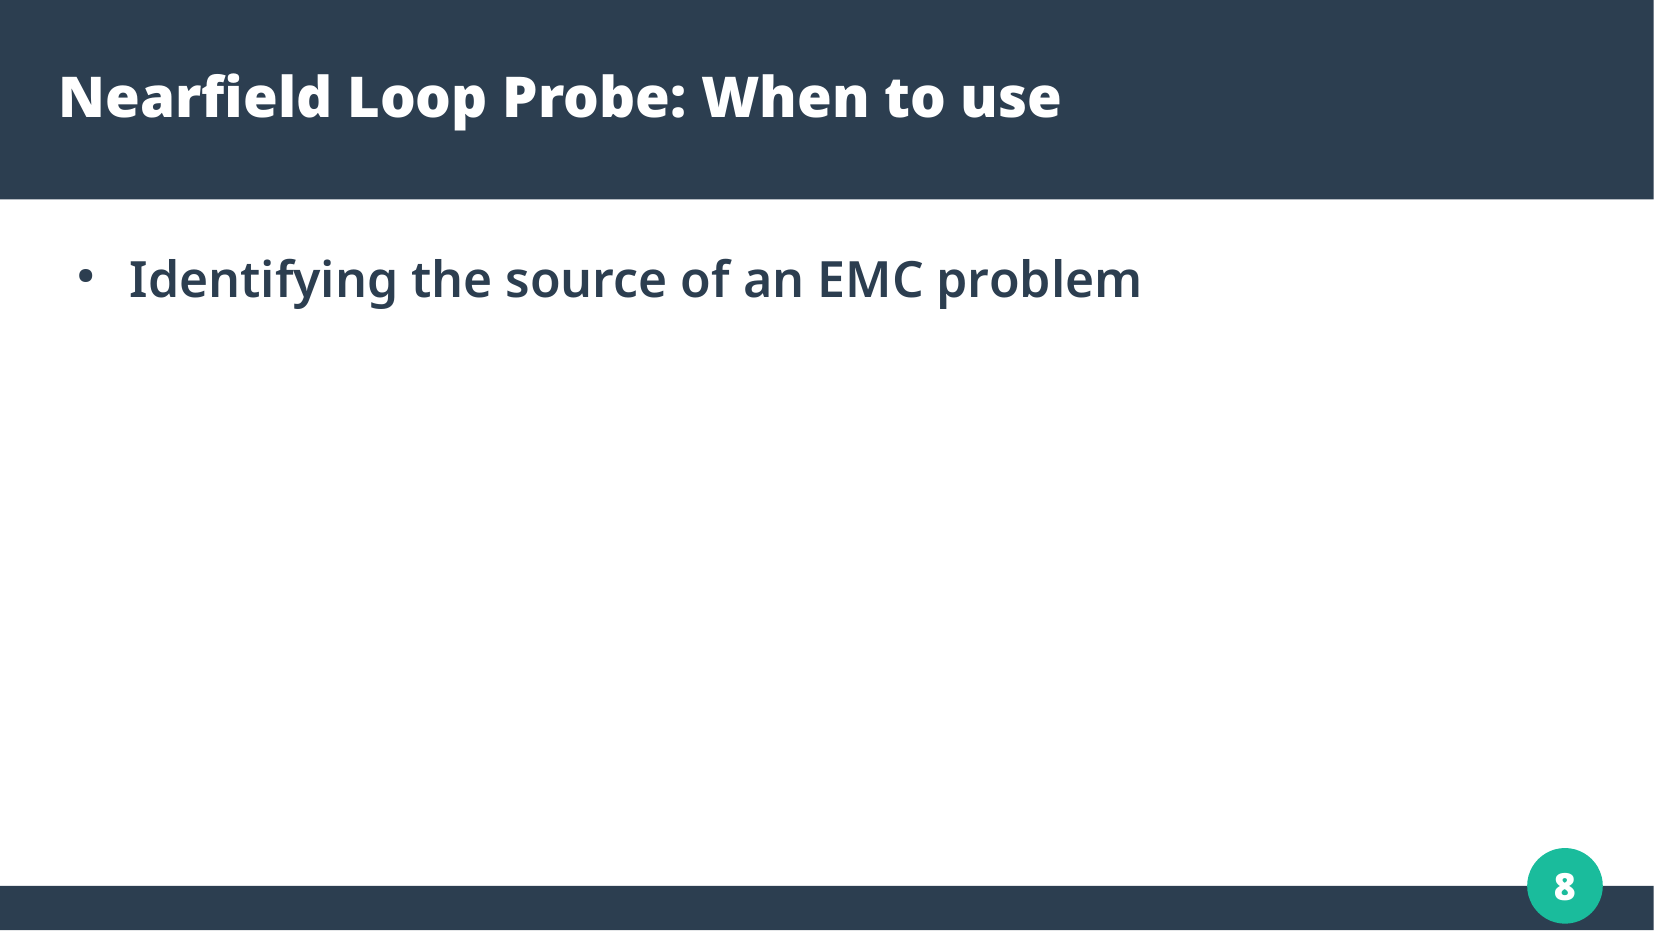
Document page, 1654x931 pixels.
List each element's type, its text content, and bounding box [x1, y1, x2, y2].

list Identifying the source of an EMC problem [59, 243, 1595, 864]
title Nearfield Loop Probe: When to use [59, 37, 1595, 155]
